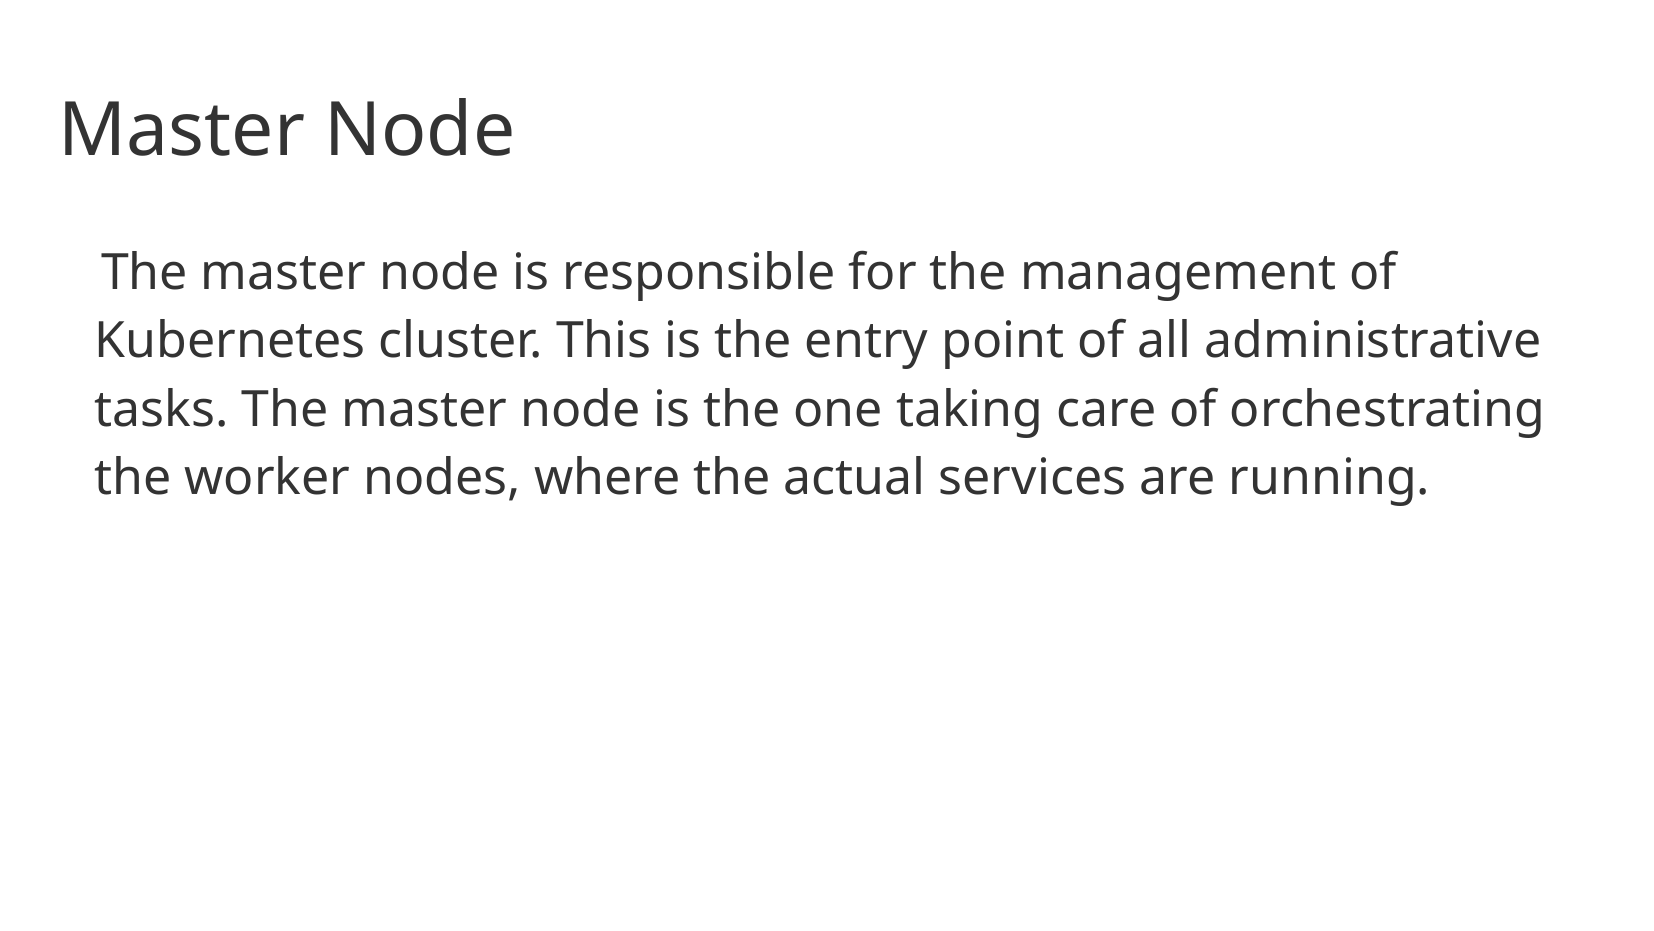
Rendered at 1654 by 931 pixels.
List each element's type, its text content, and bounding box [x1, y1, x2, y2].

title Master Node [59, 59, 1595, 178]
list The master node is responsible for the management of Kubernetes cluster. This is the entry point of all administrative tasks. The master node is the one taking care of orchestrating the worker nodes, where the actual services are running. [59, 236, 1630, 768]
